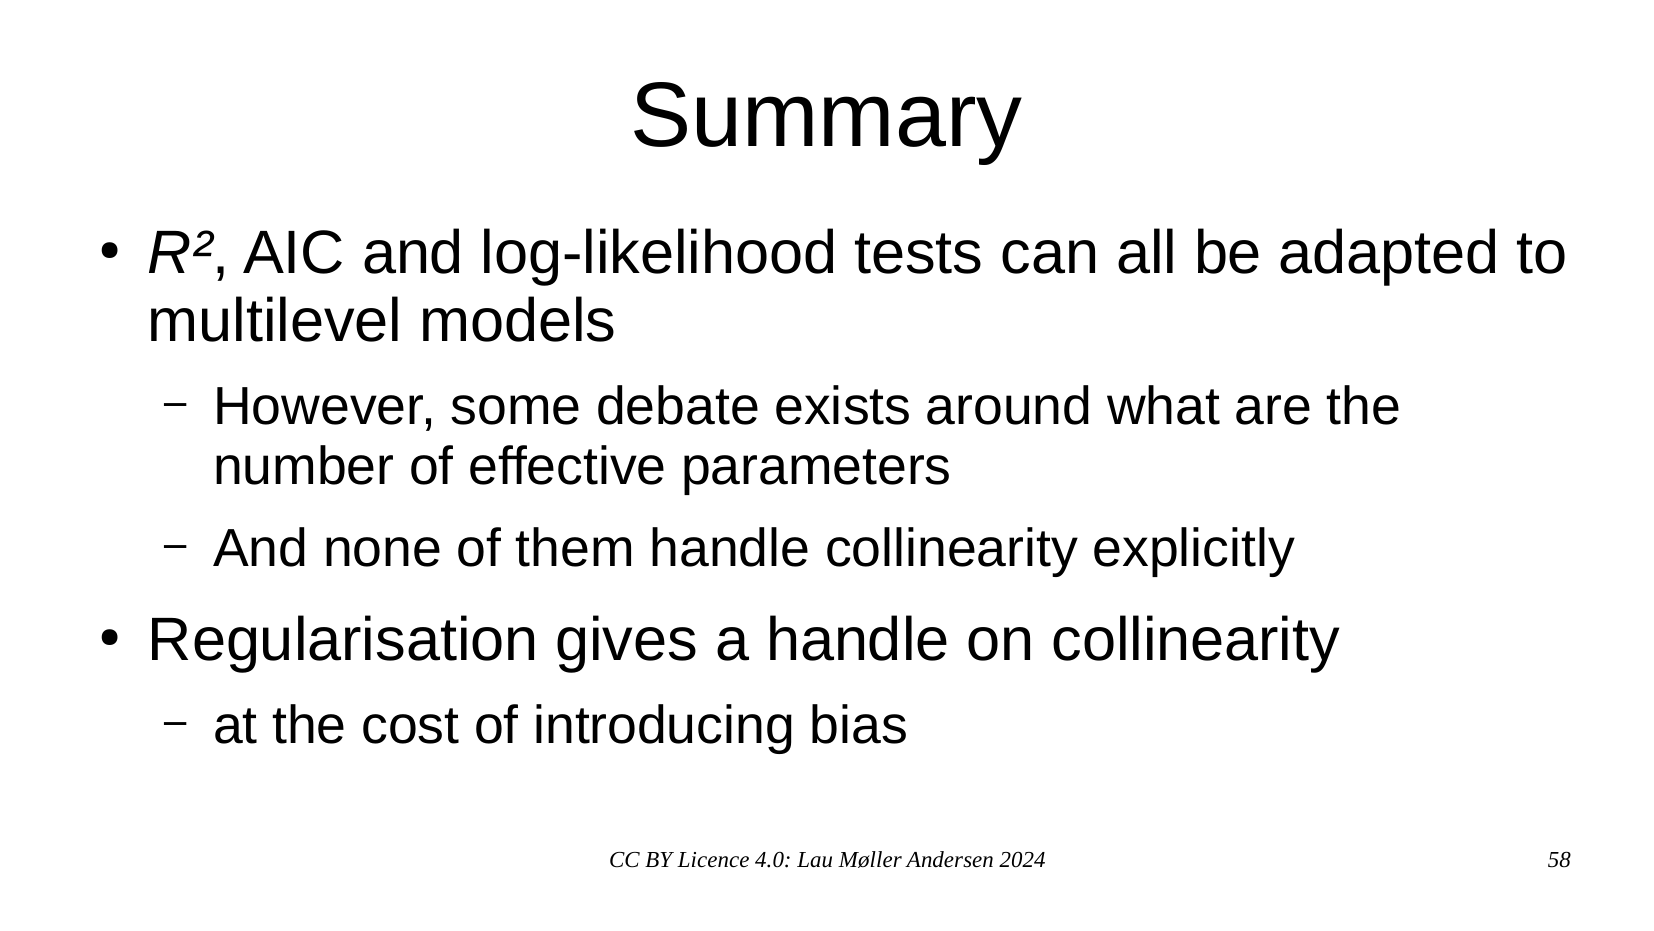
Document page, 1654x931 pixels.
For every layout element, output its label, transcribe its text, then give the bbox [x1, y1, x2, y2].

title Summary [82, 37, 1571, 193]
list R², AIC and log-likelihood tests can all be adapted to multilevel models However, some debate exists around what are the number of effective parameters And none of them handle collinearity explicitly Regularisation gives a handle on collinearity at the cost of introducing bias [82, 217, 1571, 758]
